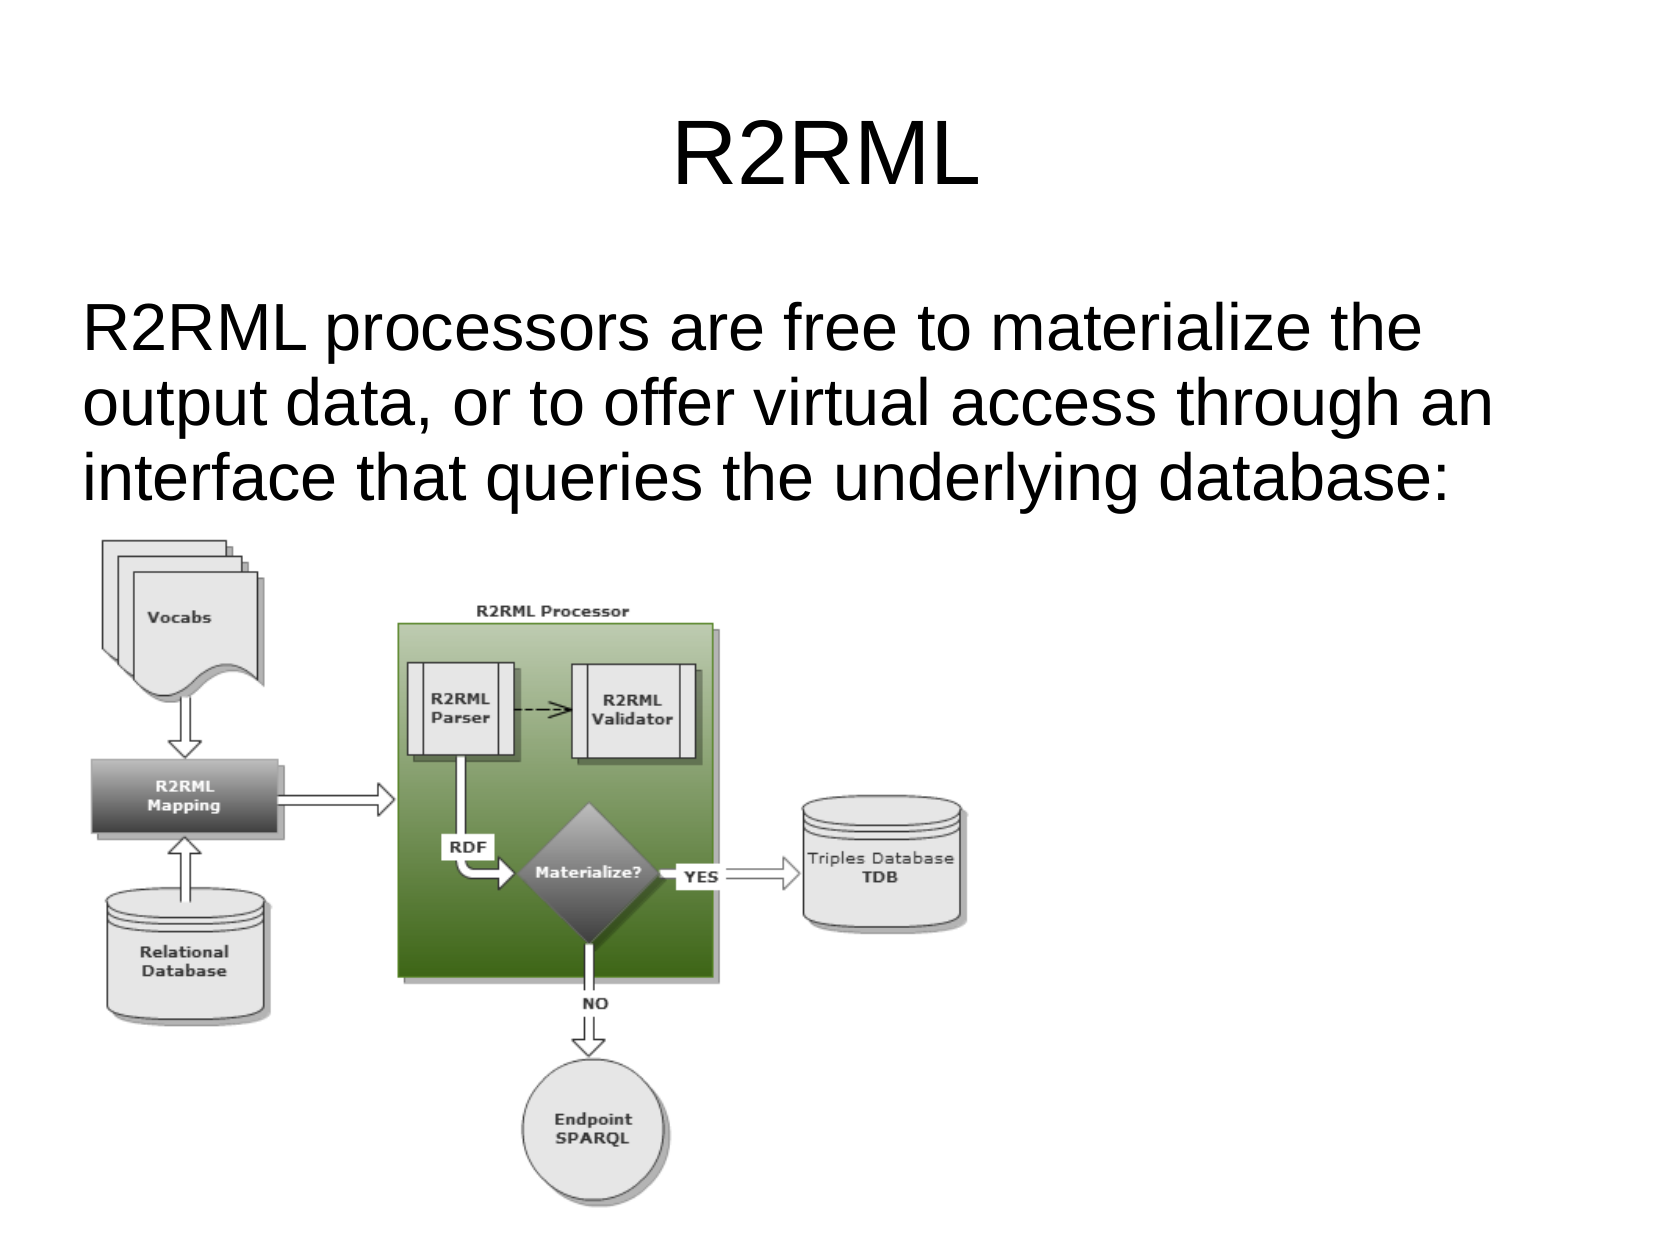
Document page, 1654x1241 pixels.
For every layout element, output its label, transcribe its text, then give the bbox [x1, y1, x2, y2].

list R2RML processors are free to materialize the output data, or to offer virtual access through an interface that queries the underlying database: [82, 290, 1571, 1109]
picture [88, 534, 972, 1211]
title R2RML [82, 49, 1571, 257]
